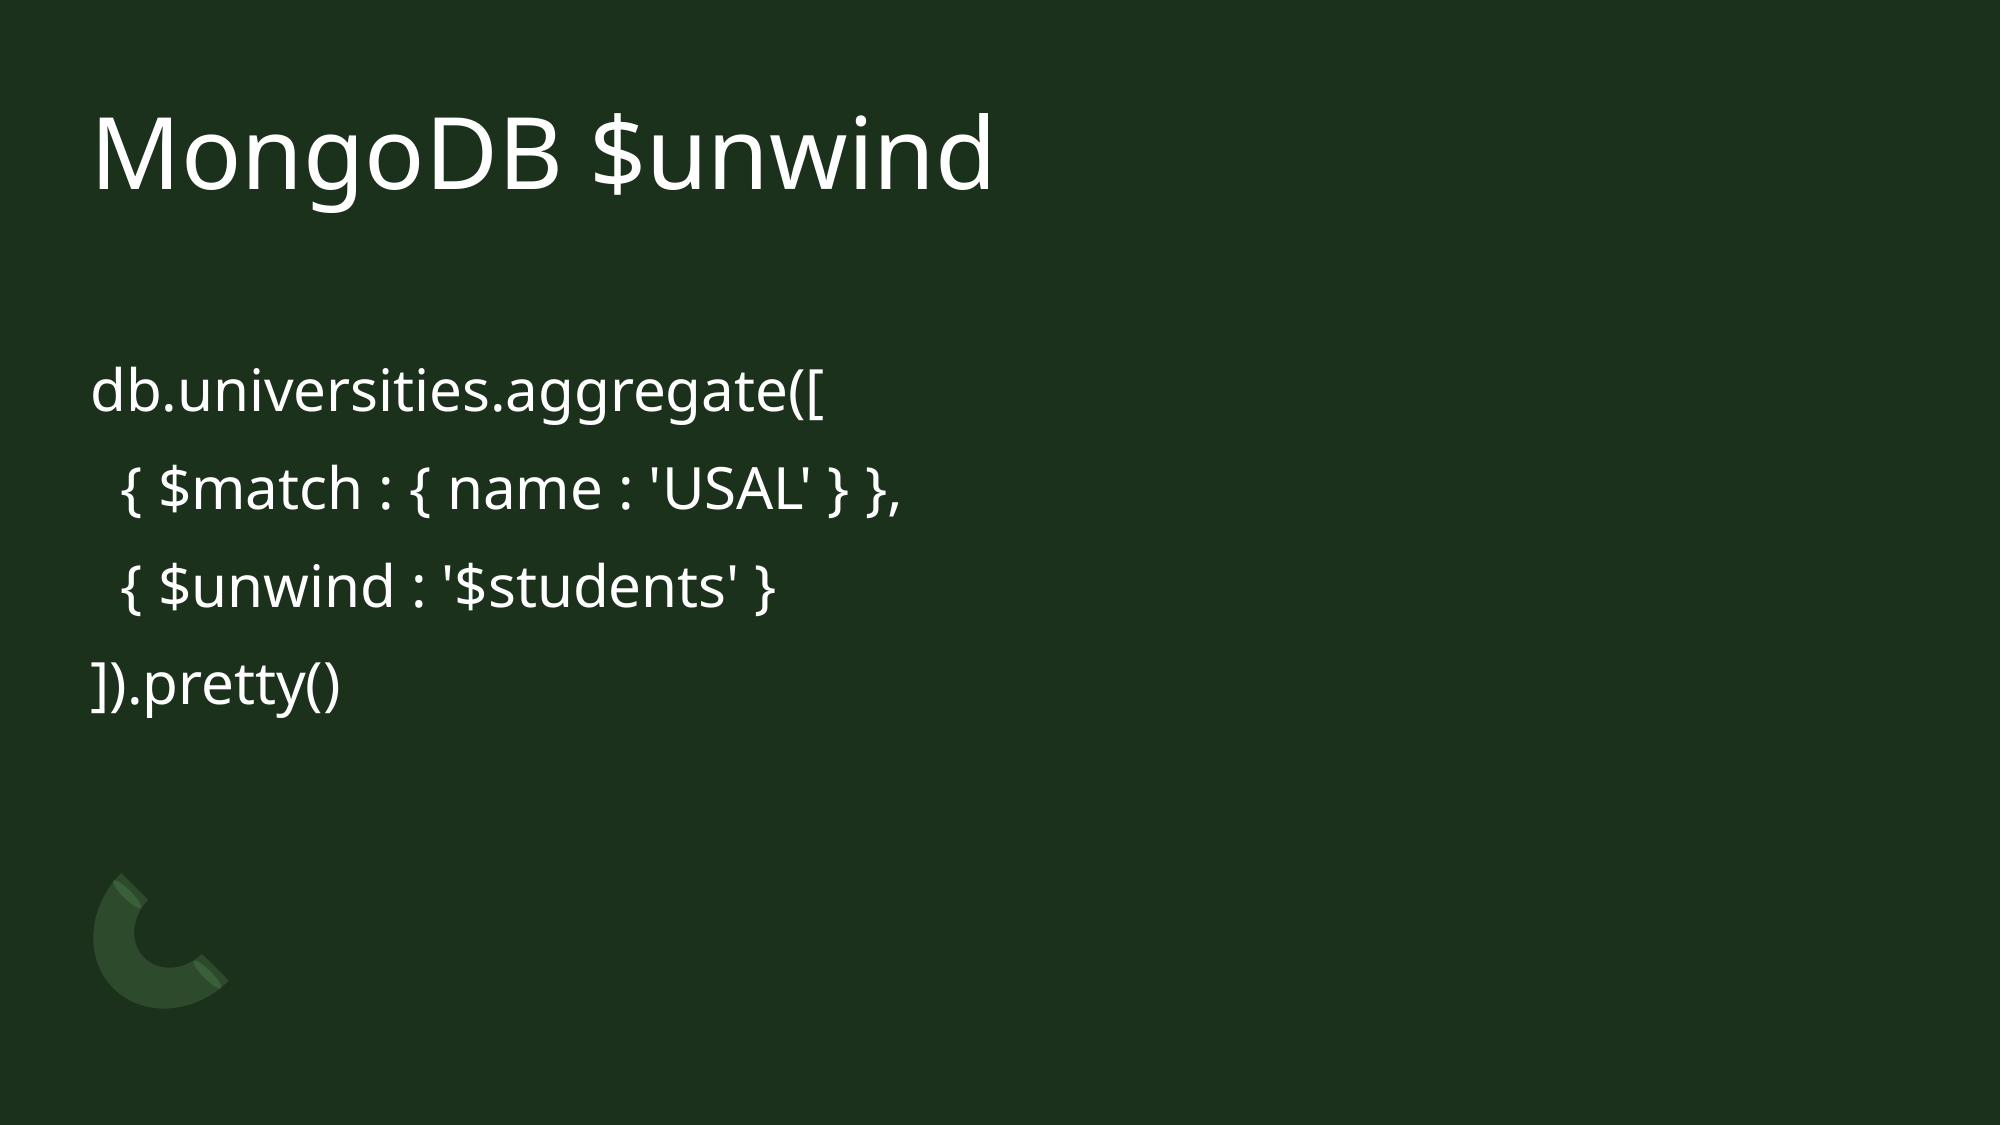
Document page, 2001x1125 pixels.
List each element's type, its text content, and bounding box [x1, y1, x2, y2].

list db.universities.aggregate([ { $match : { name : 'USAL' } }, { $unwind : '$students' } ]).pretty() [90, 346, 1910, 1000]
title MongoDB $unwind [90, 90, 1910, 309]
